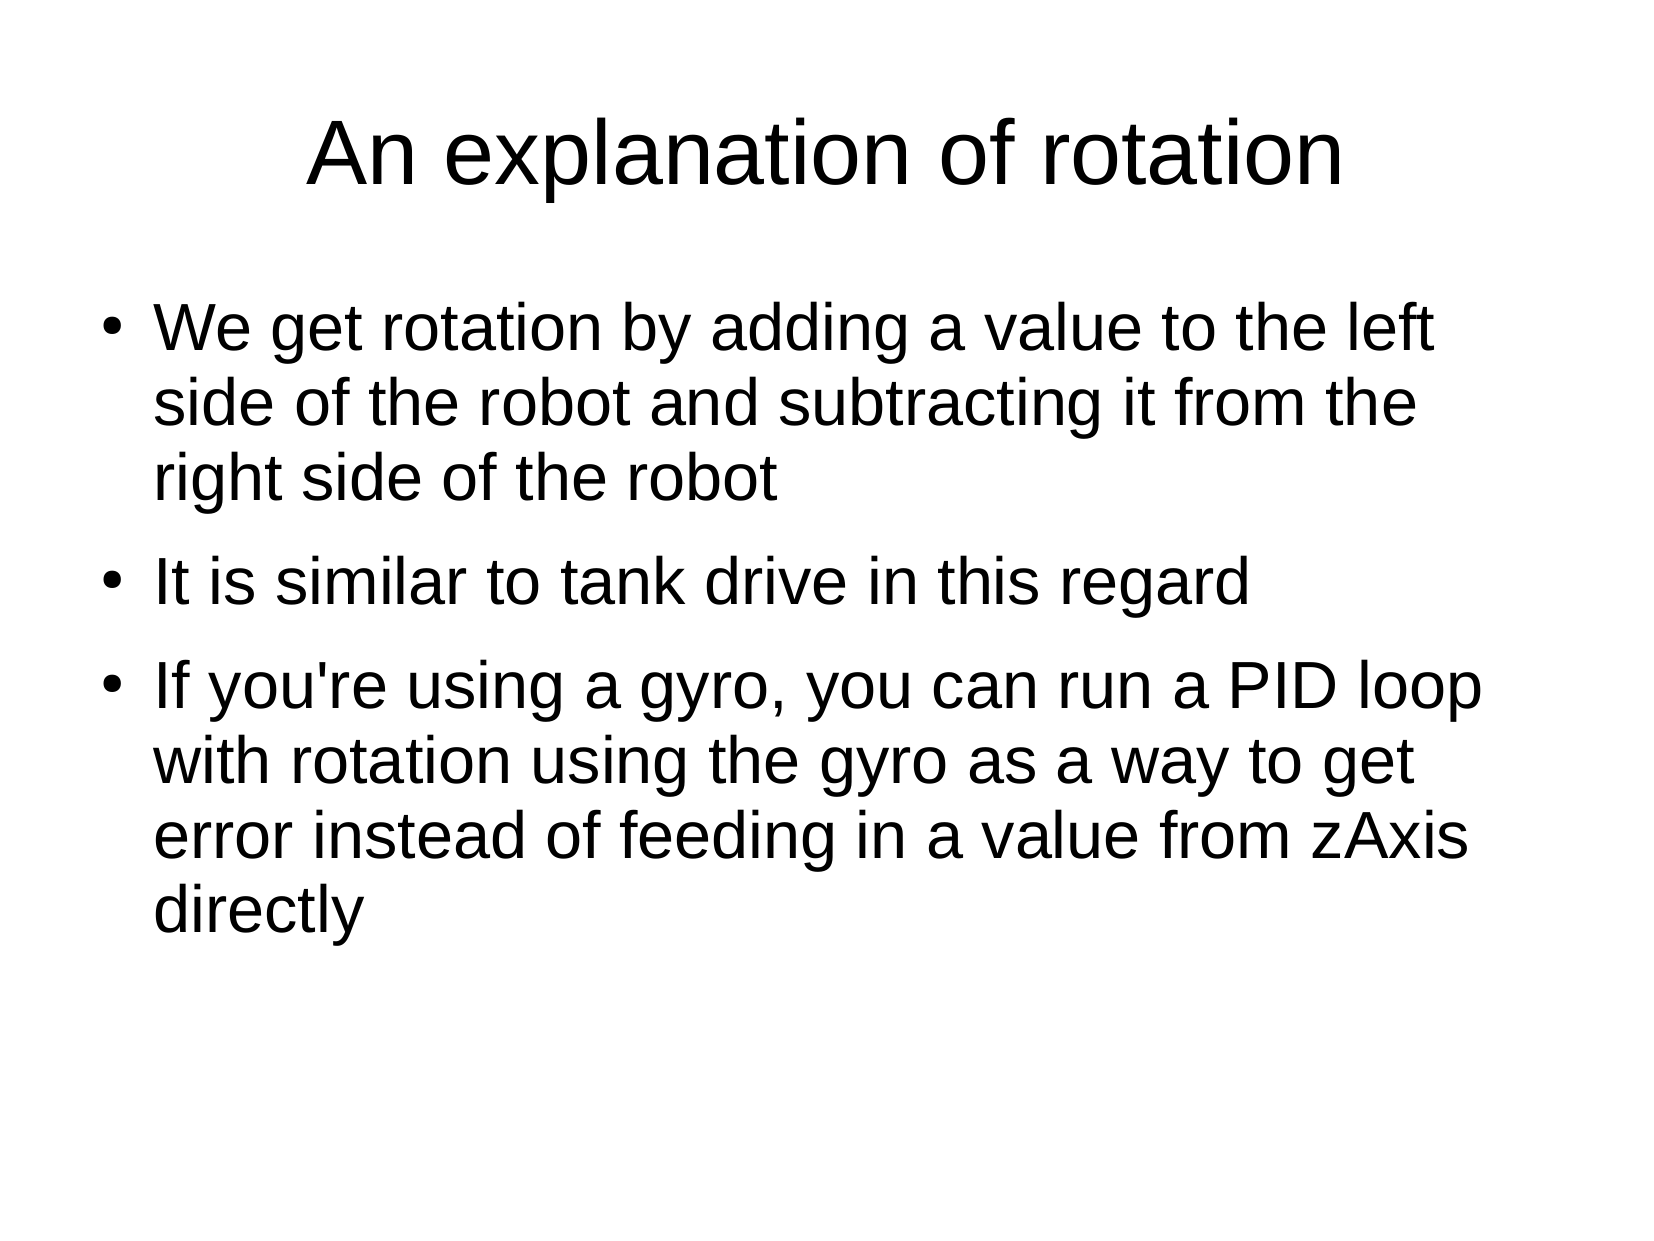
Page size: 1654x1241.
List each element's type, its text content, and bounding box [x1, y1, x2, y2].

list We get rotation by adding a value to the left side of the robot and subtracting it from the right side of the robot It is similar to tank drive in this regard If you're using a gyro, you can run a PID loop with rotation using the gyro as a way to get error instead of feeding in a value from zAxis directly [82, 290, 1538, 1010]
title An explanation of rotation [82, 49, 1571, 257]
